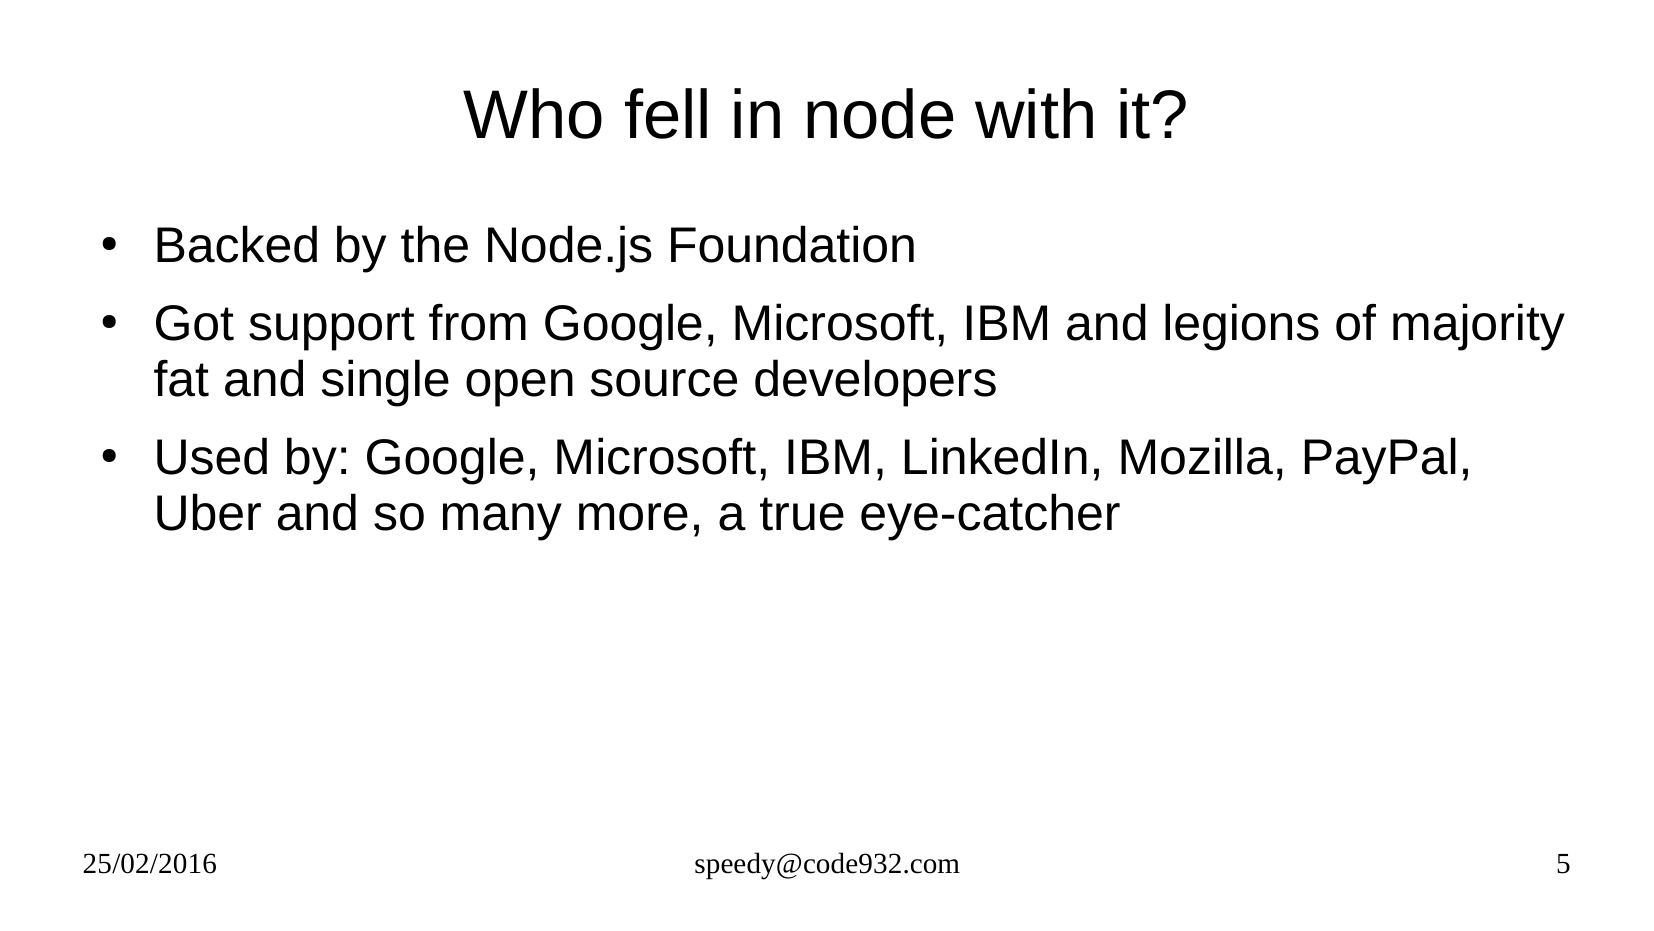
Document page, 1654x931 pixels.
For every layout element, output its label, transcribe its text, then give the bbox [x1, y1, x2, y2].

list Backed by the Node.js Foundation Got support from Google, Microsoft, IBM and legions of majority fat and single open source developers Used by: Google, Microsoft, IBM, LinkedIn, Mozilla, PayPal, Uber and so many more, a true eye-catcher [82, 217, 1571, 758]
title Who fell in node with it? [82, 37, 1571, 193]
